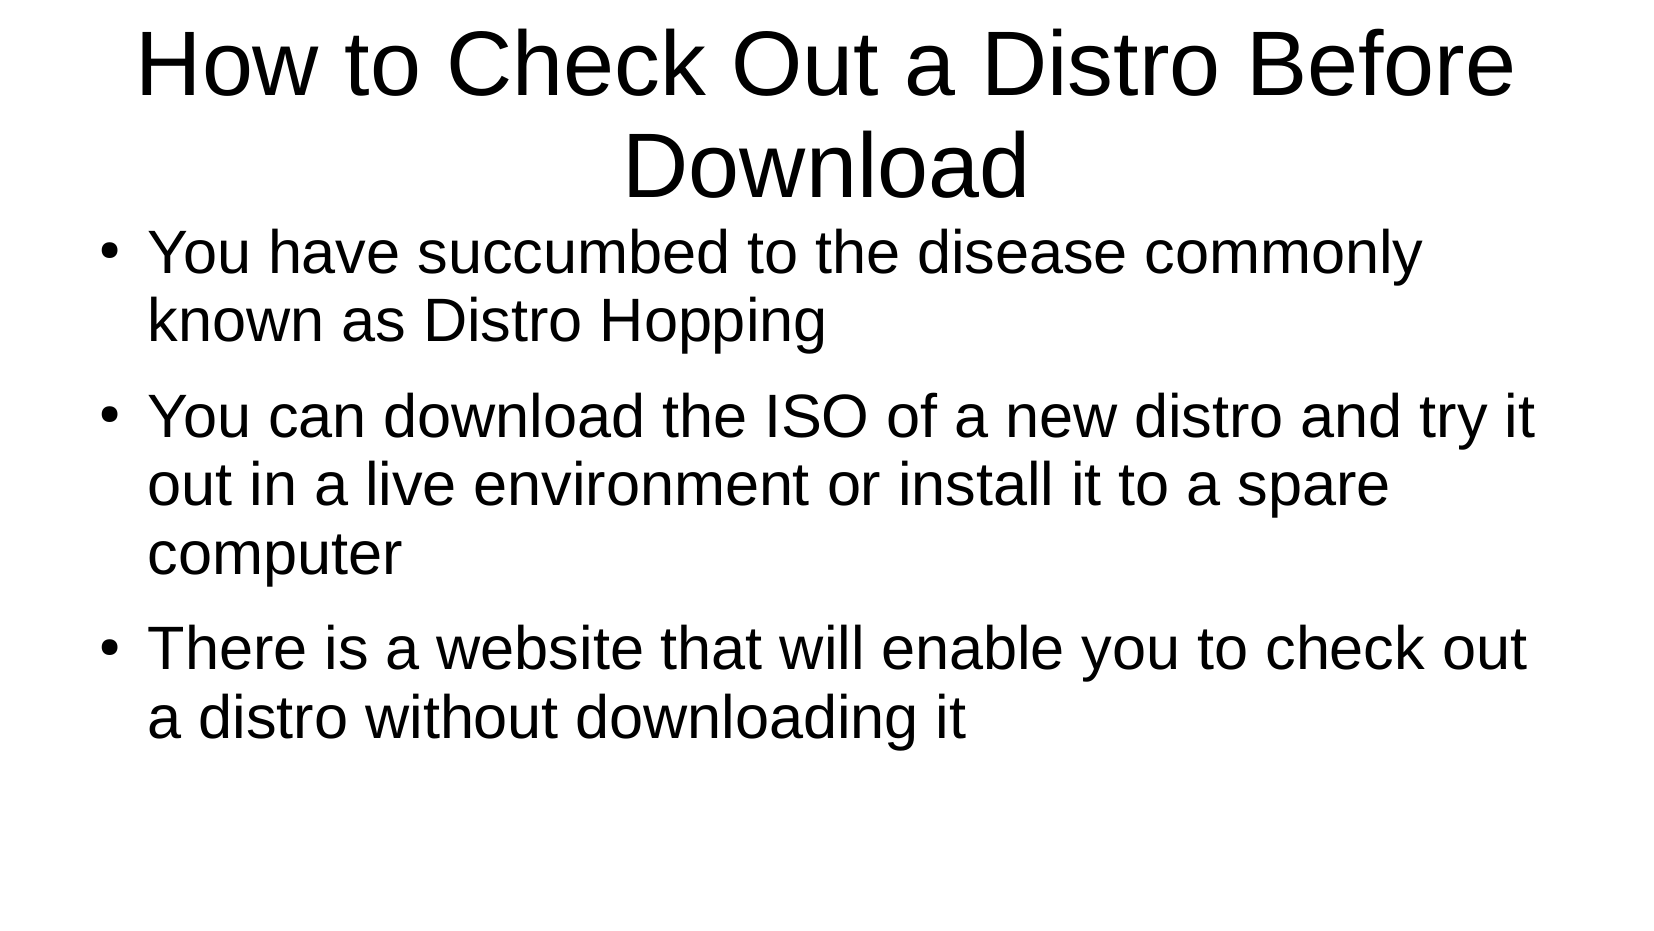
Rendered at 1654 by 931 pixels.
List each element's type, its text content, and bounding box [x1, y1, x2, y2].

title How to Check Out a Distro Before Download [82, 12, 1571, 217]
list You have succumbed to the disease commonly known as Distro Hopping You can download the ISO of a new distro and try it out in a live environment or install it to a spare computer There is a website that will enable you to check out a distro without downloading it [82, 217, 1571, 758]
